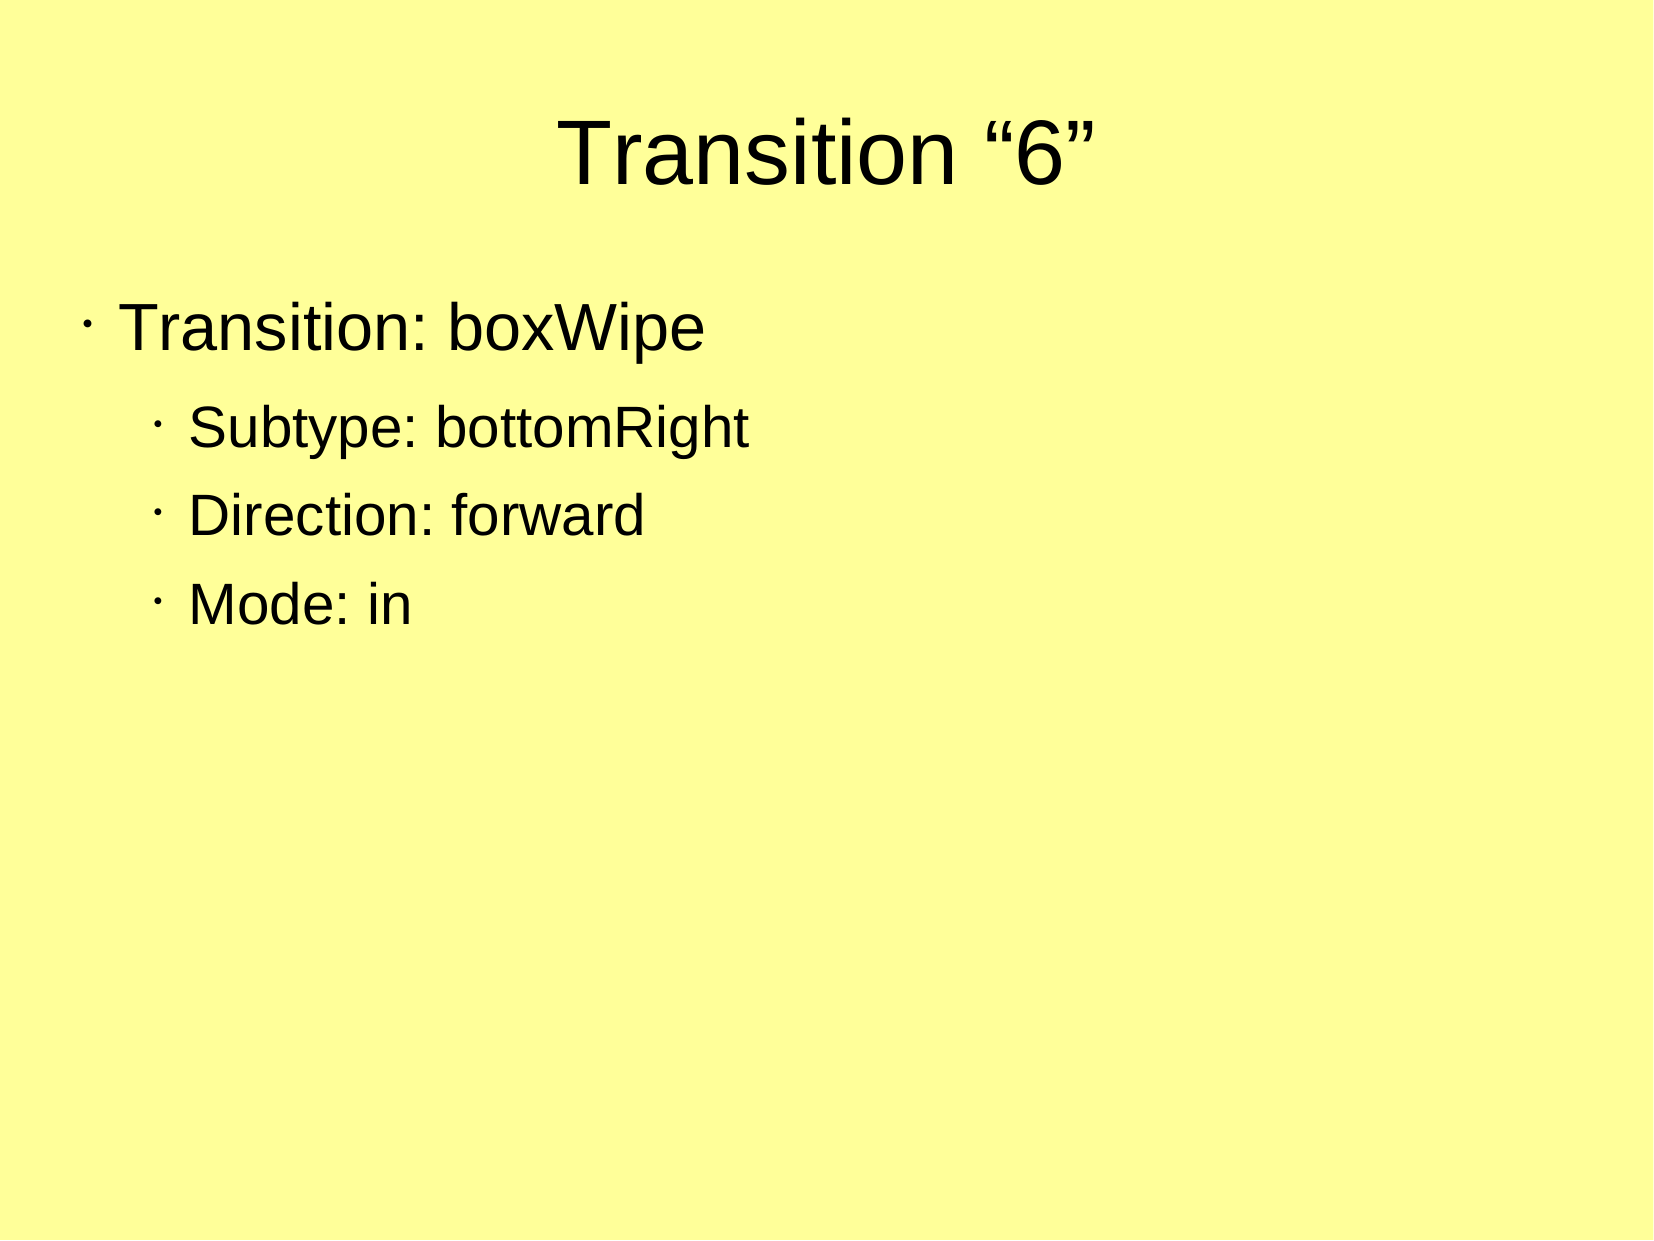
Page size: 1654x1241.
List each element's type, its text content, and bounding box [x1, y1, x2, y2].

title Transition “6” [82, 49, 1571, 257]
list Transition: boxWipe Subtype: bottomRight Direction: forward Mode: in [82, 290, 1571, 1080]
